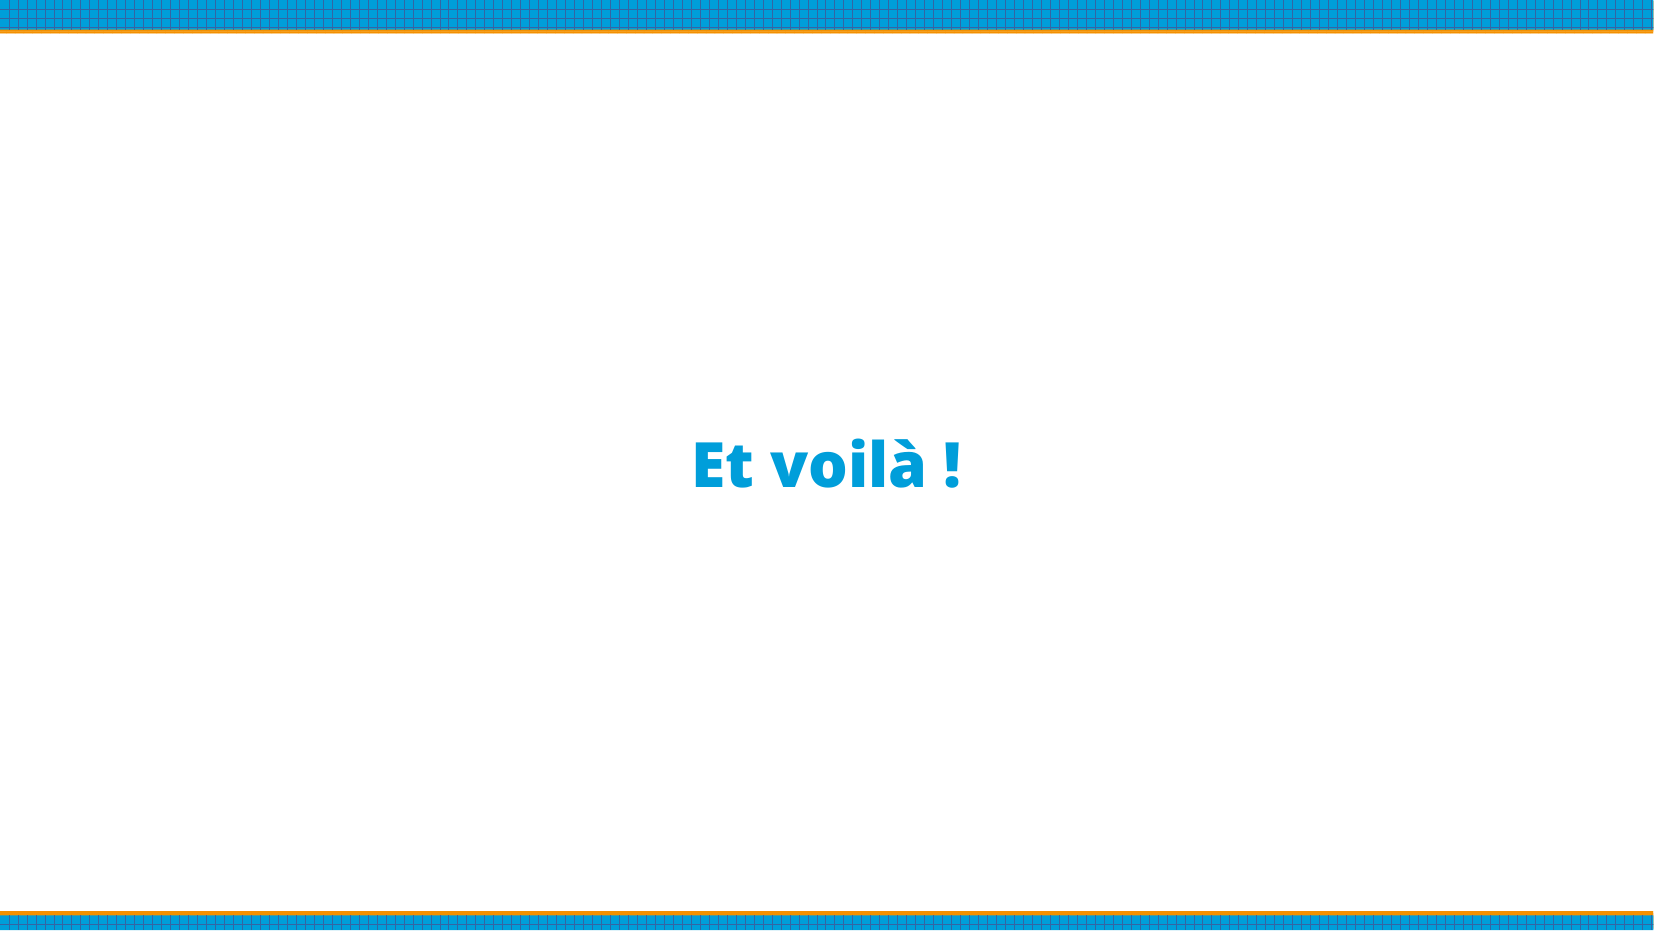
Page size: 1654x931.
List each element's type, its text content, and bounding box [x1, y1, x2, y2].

subtitle Et voilà ! [82, 103, 1571, 824]
